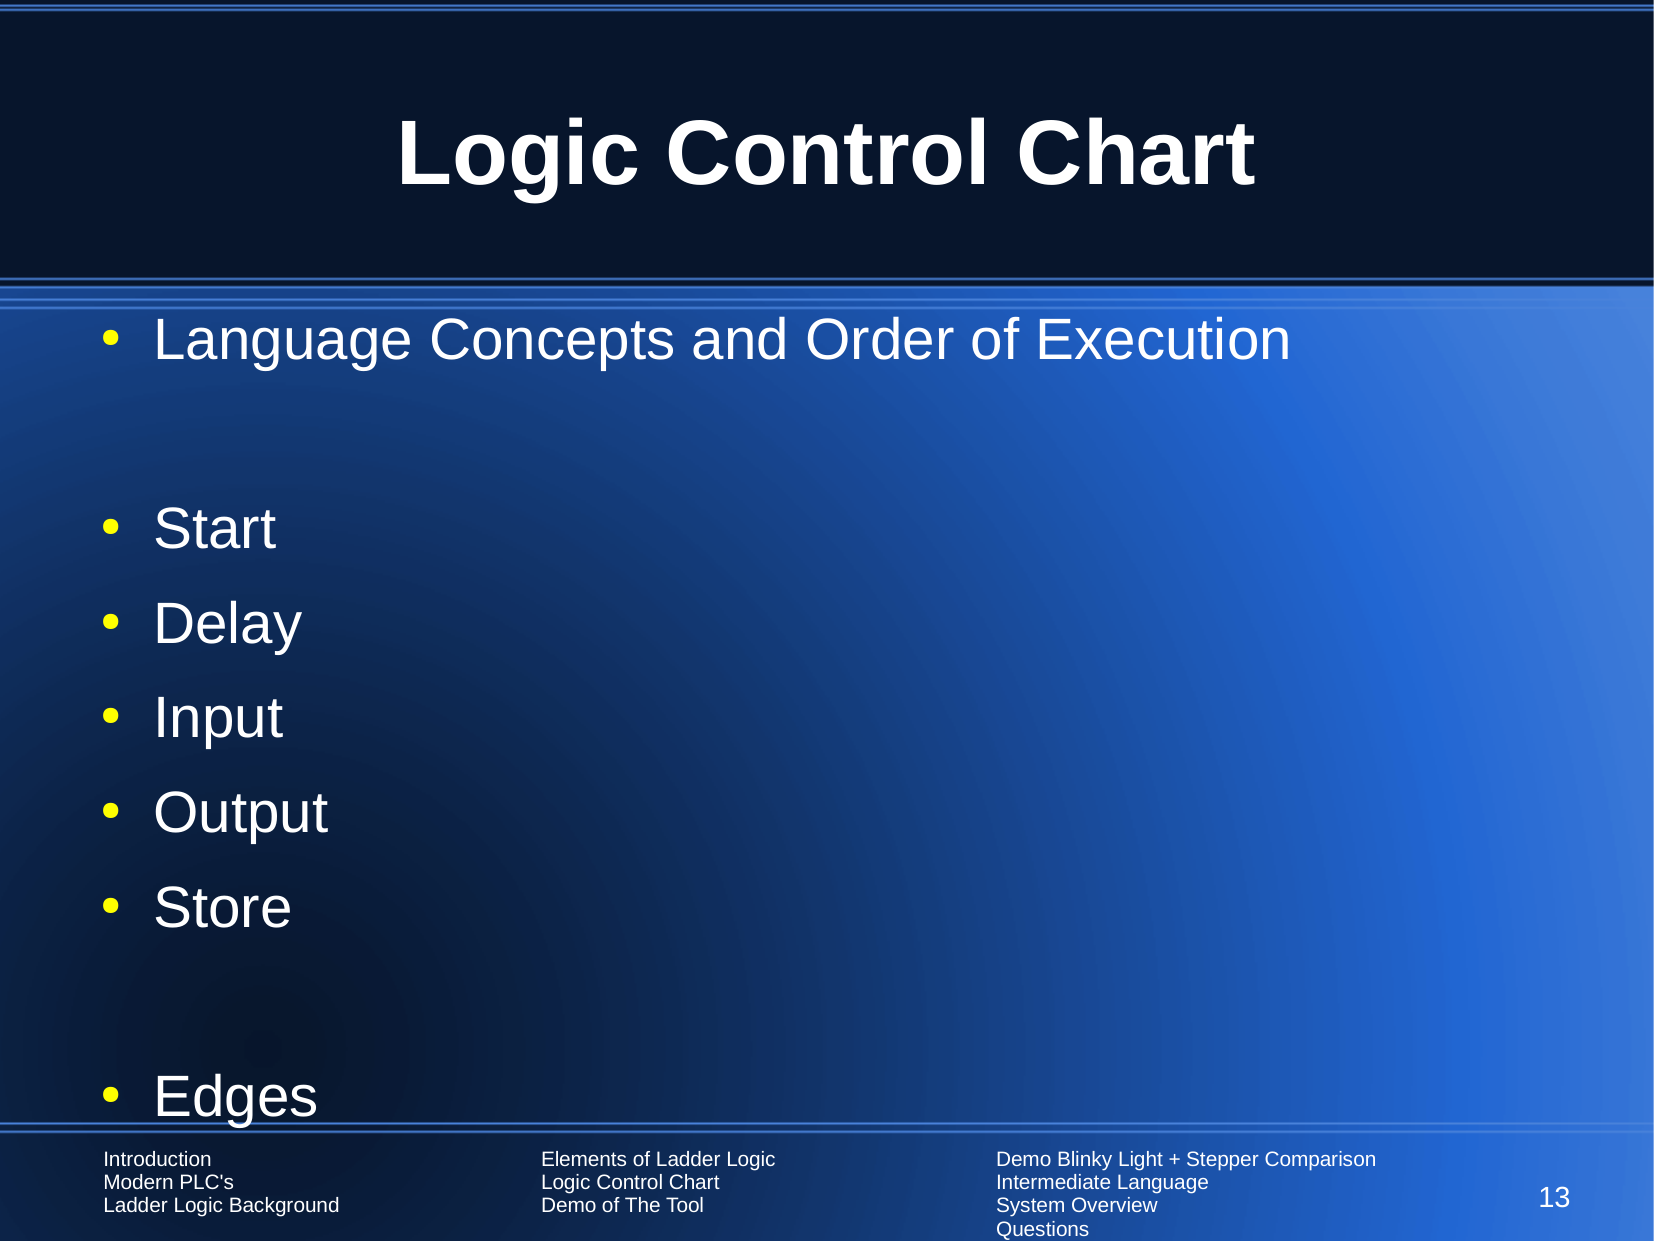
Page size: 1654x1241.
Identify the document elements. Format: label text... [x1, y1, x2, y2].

title Logic Control Chart [82, 56, 1571, 250]
list Language Concepts and Order of Execution Start Delay Input Output Store Edges [82, 307, 1571, 1127]
picture [0, 0, 1654, 1241]
